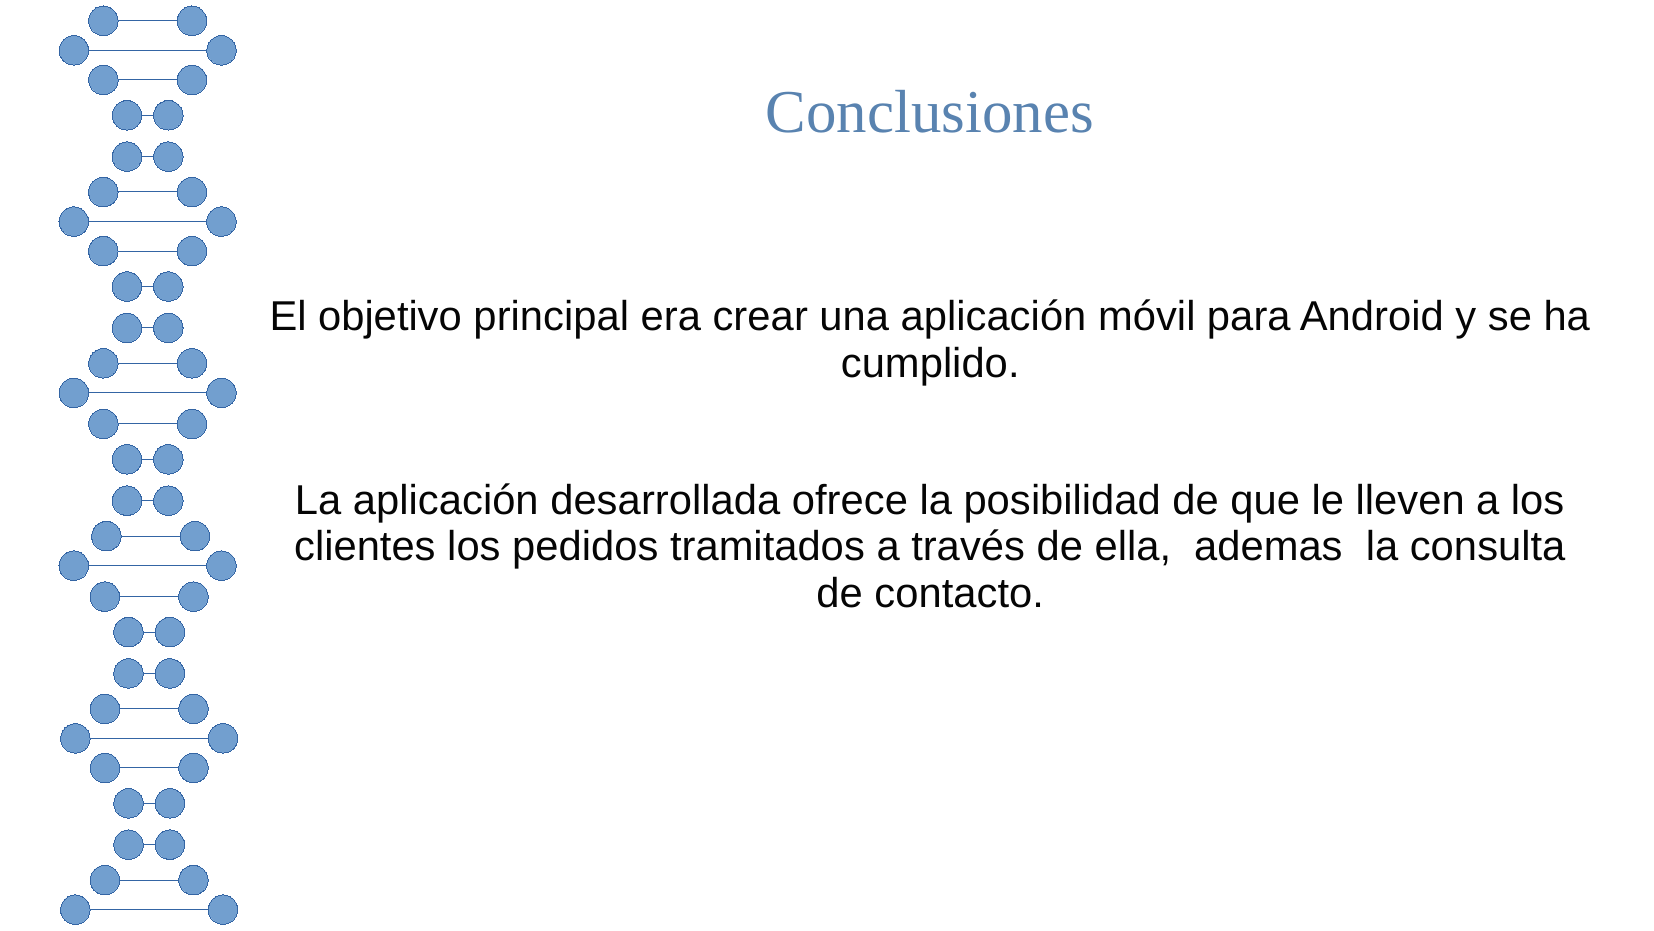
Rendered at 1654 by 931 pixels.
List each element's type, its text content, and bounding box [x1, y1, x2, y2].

title Conclusiones [265, 35, 1595, 189]
list El objetivo principal era crear una aplicación móvil para Android y se ha cumplido. La aplicación desarrollada ofrece la posibilidad de que le lleven a los clientes los pedidos tramitados a través de ella, ademas la consulta de contacto. [265, 224, 1595, 764]
